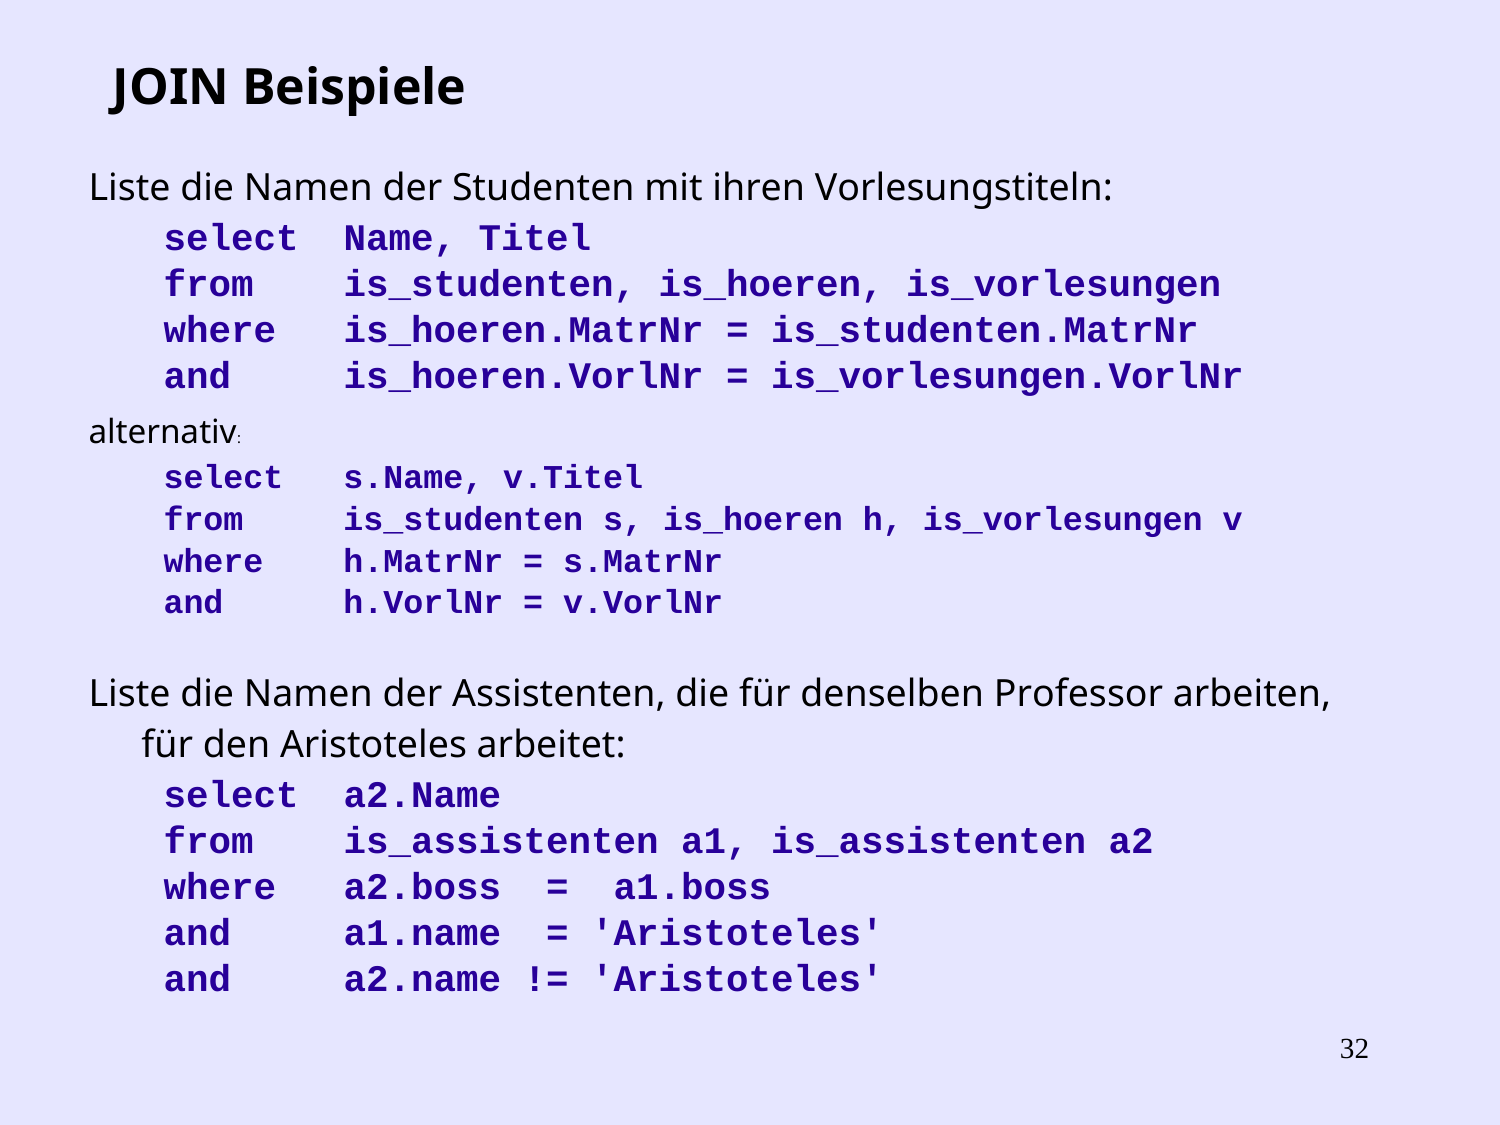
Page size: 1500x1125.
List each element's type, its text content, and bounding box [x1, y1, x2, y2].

list Liste die Namen der Studenten mit ihren Vorlesungstiteln: select Name, Titel from is_studenten, is_hoeren, is_vorlesungen where is_hoeren.MatrNr = is_studenten.MatrNr and is_hoeren.VorlNr = is_vorlesungen.VorlNr alternativ: select s.Name, v.Titel from is_studenten s, is_hoeren h, is_vorlesungen v where h.MatrNr = s.MatrNr and h.VorlNr = v.VorlNr Liste die Namen der Assistenten, die für denselben Professor arbeiten, für den Aristoteles arbeitet: select a2.Name from is_assistenten a1, is_assistenten a2 where a2.boss = a1.boss and a1.name = 'Aristoteles' and a2.name != 'Aristoteles' [88, 160, 1359, 1026]
title JOIN Beispiele [112, 22, 1388, 148]
